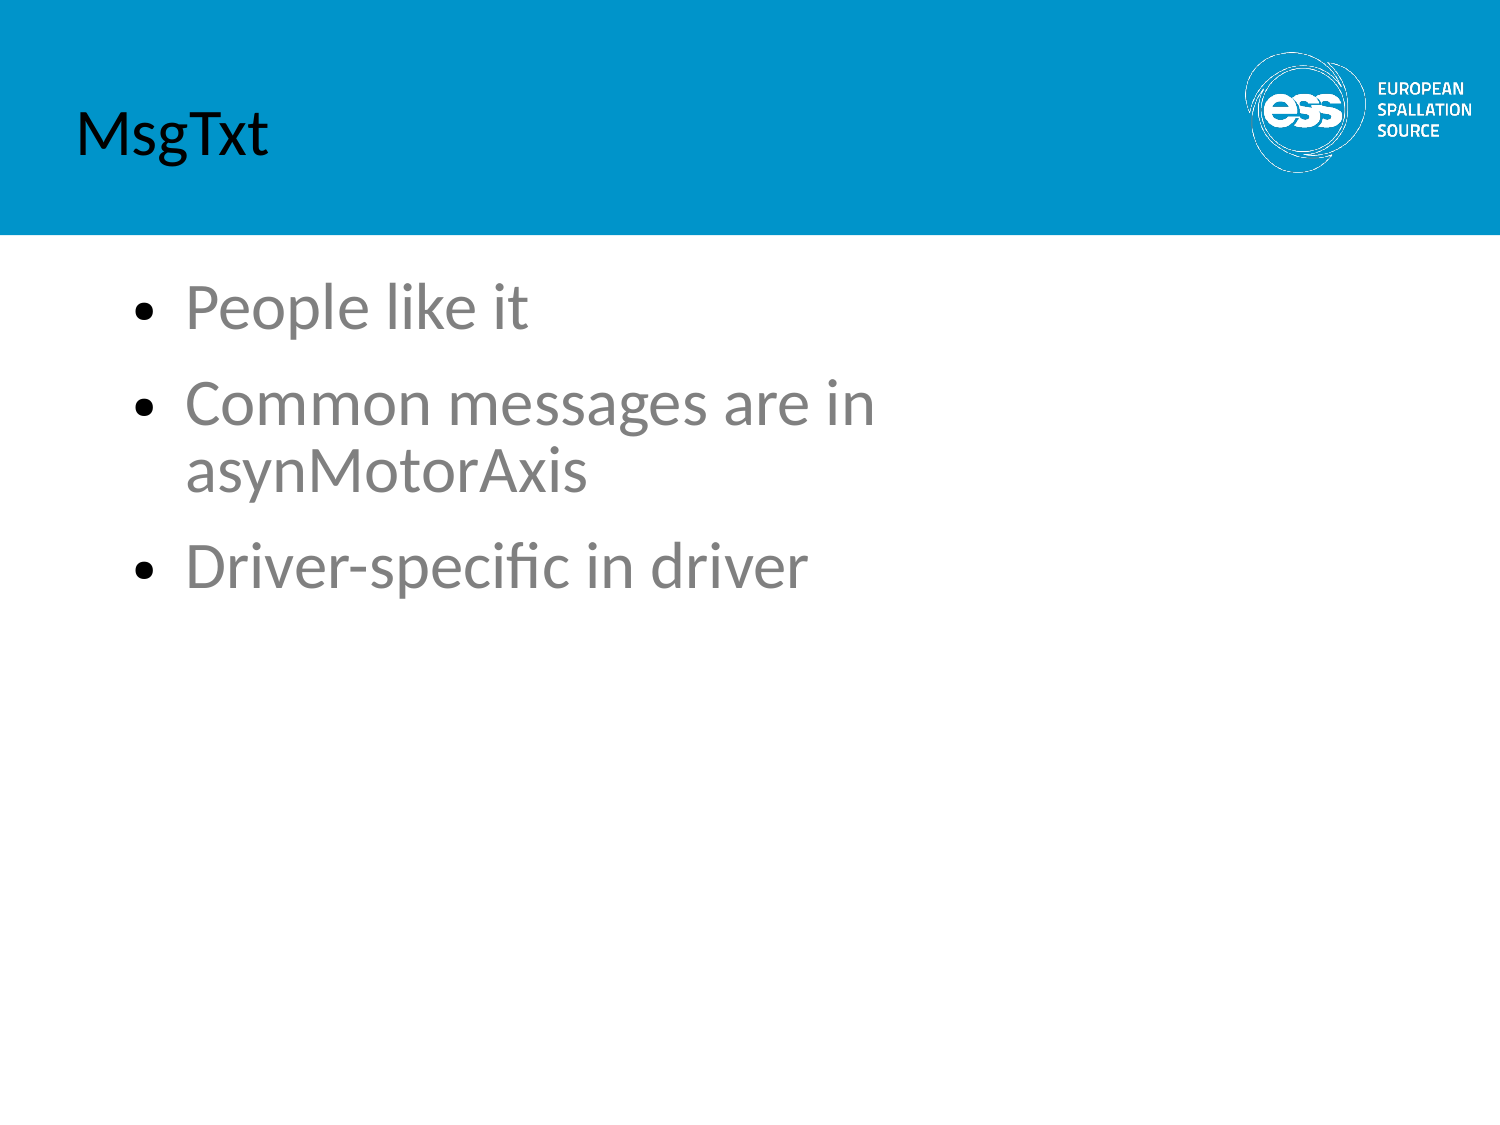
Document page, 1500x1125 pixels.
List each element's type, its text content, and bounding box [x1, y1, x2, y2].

picture [1389, 104, 1393, 115]
picture [1400, 83, 1407, 94]
picture [1423, 83, 1430, 94]
picture [1409, 104, 1415, 115]
title MsgTxt [75, 45, 1247, 233]
picture [1454, 83, 1458, 94]
picture [1432, 125, 1438, 136]
text_box People like it Common messages are in asynMotorAxis Driver-specific in driver [114, 279, 1396, 931]
picture [1264, 94, 1342, 127]
picture [1418, 104, 1423, 115]
picture [1443, 86, 1450, 93]
picture [1379, 83, 1385, 94]
picture [1422, 125, 1428, 134]
picture [1398, 109, 1406, 115]
picture [1436, 104, 1444, 115]
